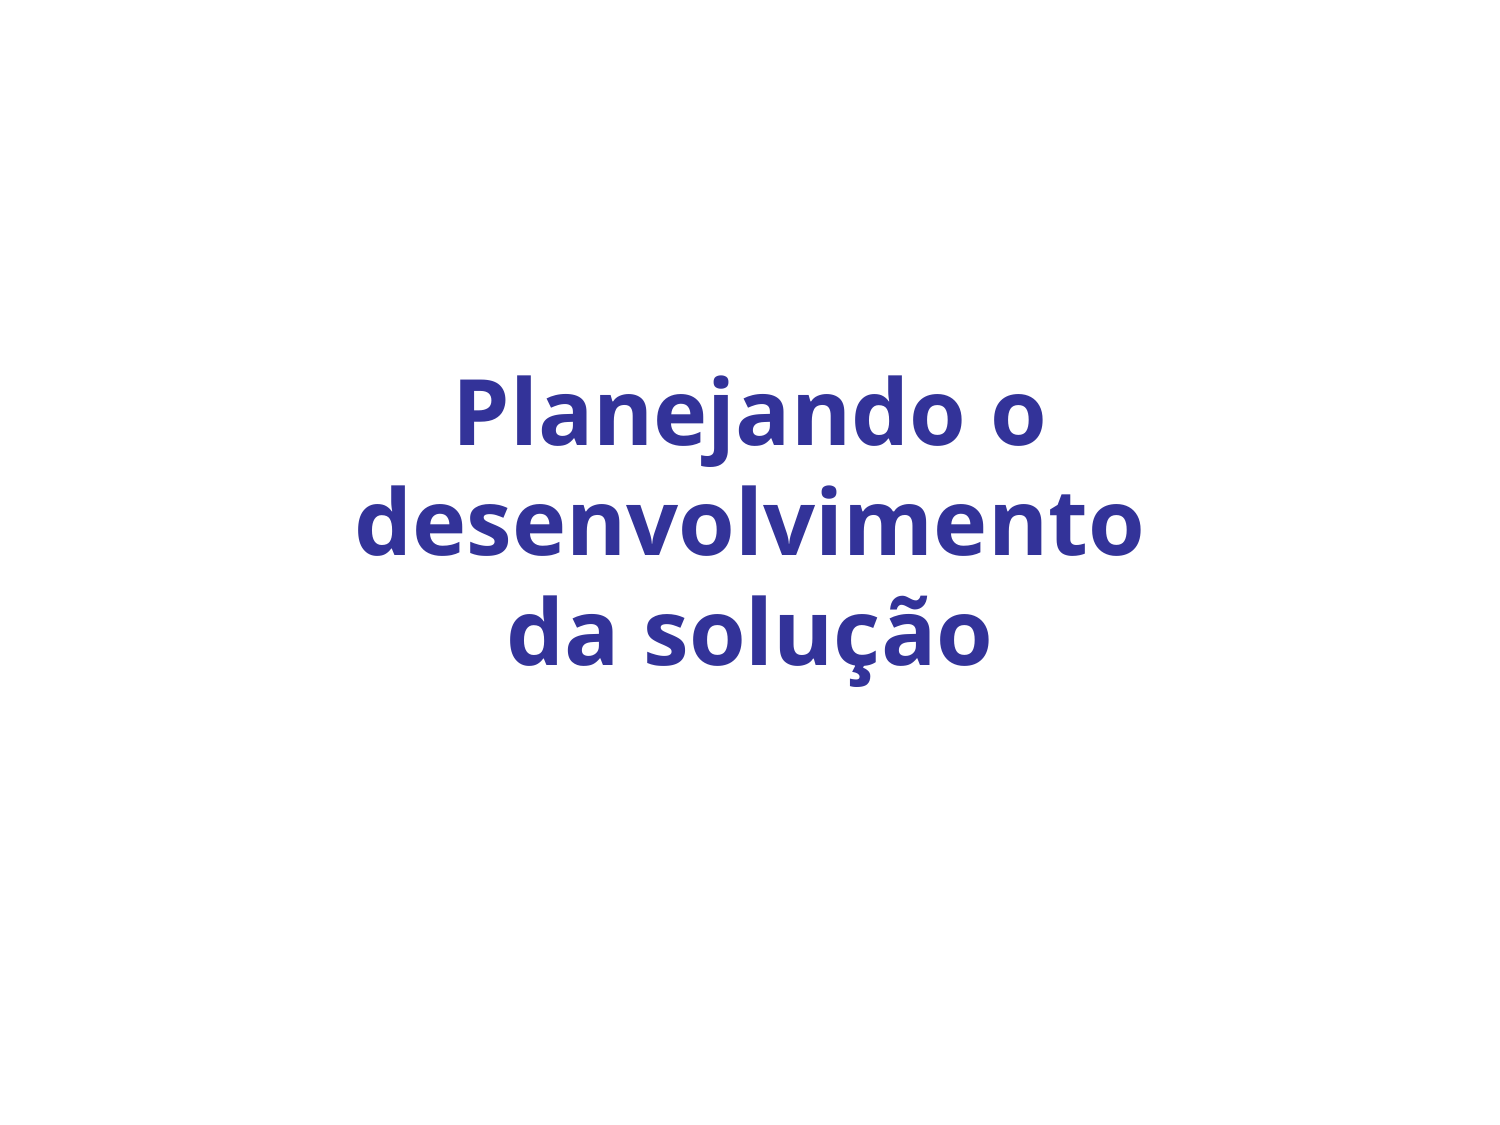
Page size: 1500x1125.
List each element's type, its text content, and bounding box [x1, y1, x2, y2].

title Planejando o desenvolvimento da solução [53, 427, 1447, 610]
